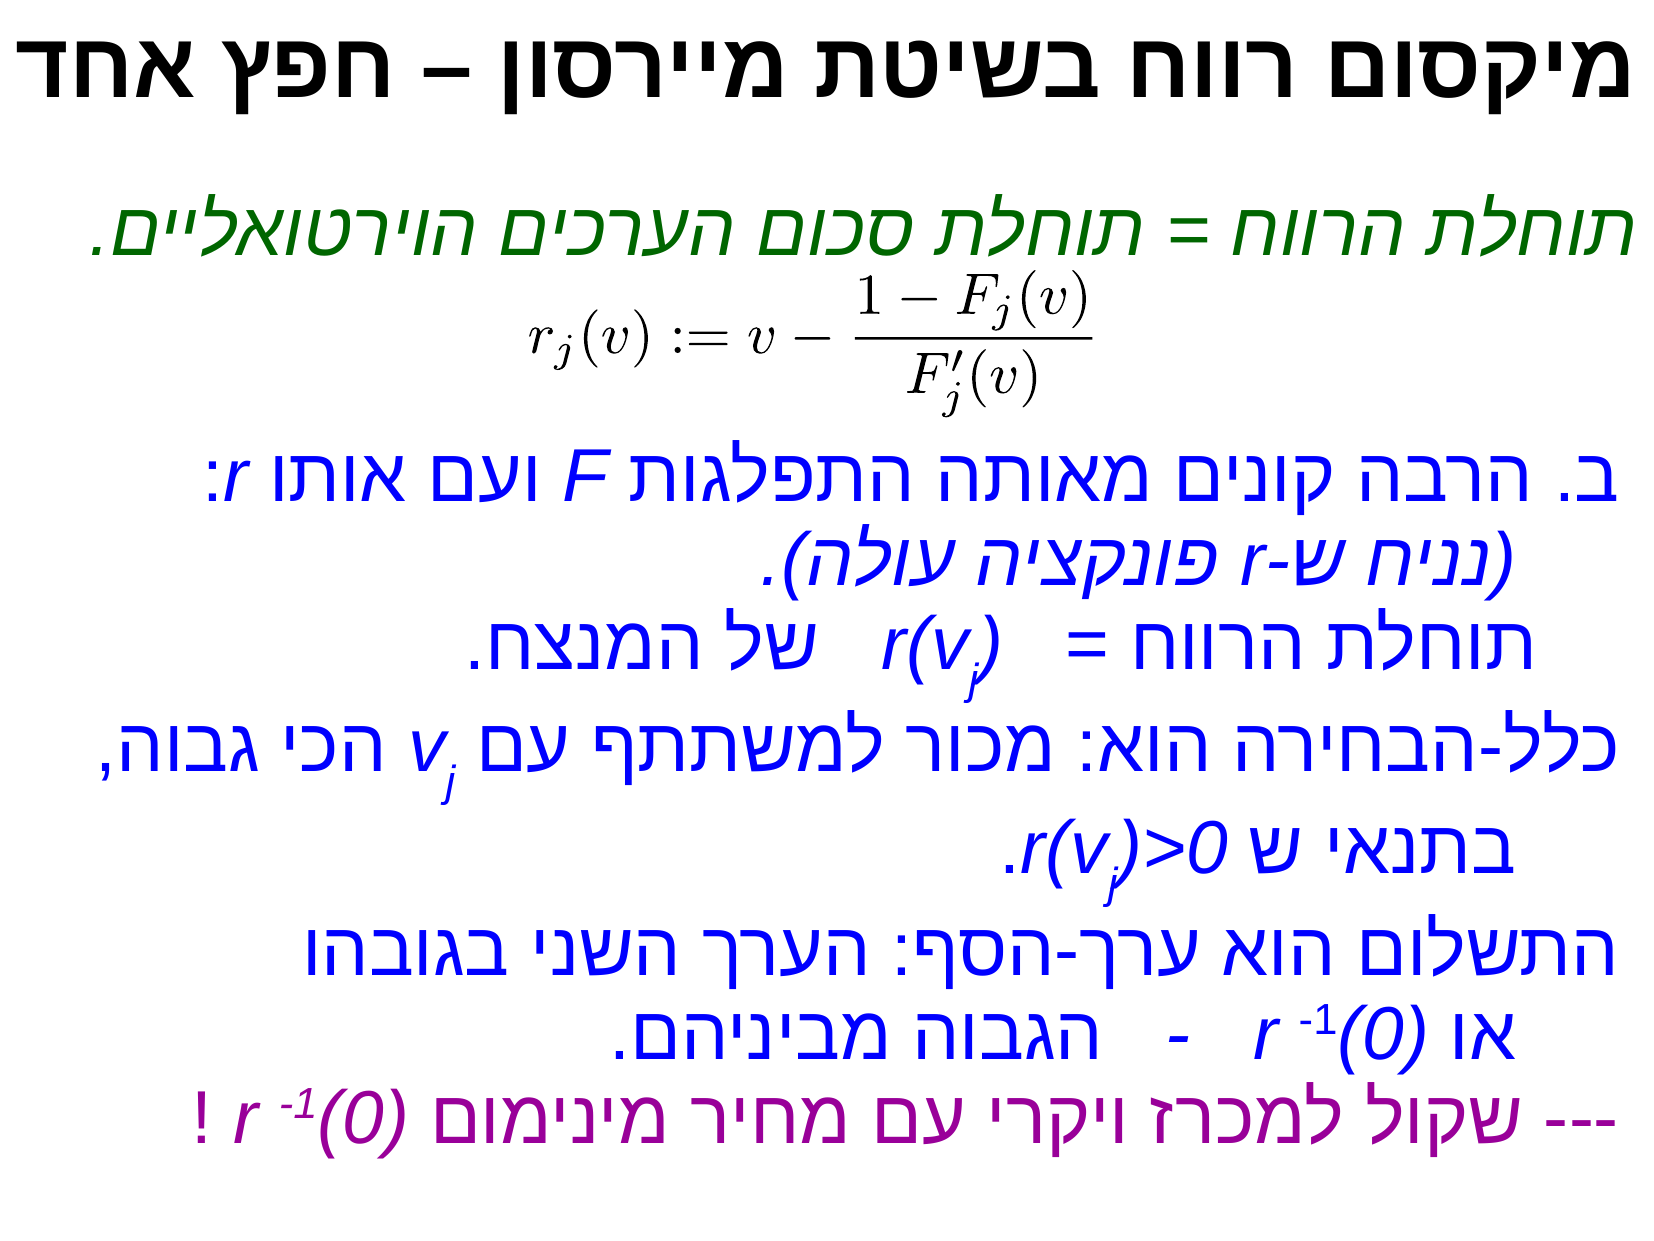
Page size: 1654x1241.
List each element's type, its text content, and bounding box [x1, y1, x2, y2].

title מיקסום רווח בשיטת מיירסון – חפץ אחד [0, 0, 1654, 136]
text_box תוחלת הרווח = תוחלת סכום הערכים הוירטואליים. [0, 180, 1654, 287]
text_box [527, 270, 1093, 418]
text_box ב. הרבה קונים מאותה התפלגות F ועם אותו r: (נניח ש-r פונקציה עולה). תוחלת הרווח = r(vj) של המנצח. כלל-הבחירה הוא: מכור למשתתף עם vj הכי גבוה, בתנאי ש r(vj)>0. התשלום הוא ערך-הסף: הערך השני בגובהו או r -1(0) - הגבוה מביניהם. --- שקול למכרז ויקרי עם מחיר מינימום r -1(0) ! [0, 426, 1636, 1239]
